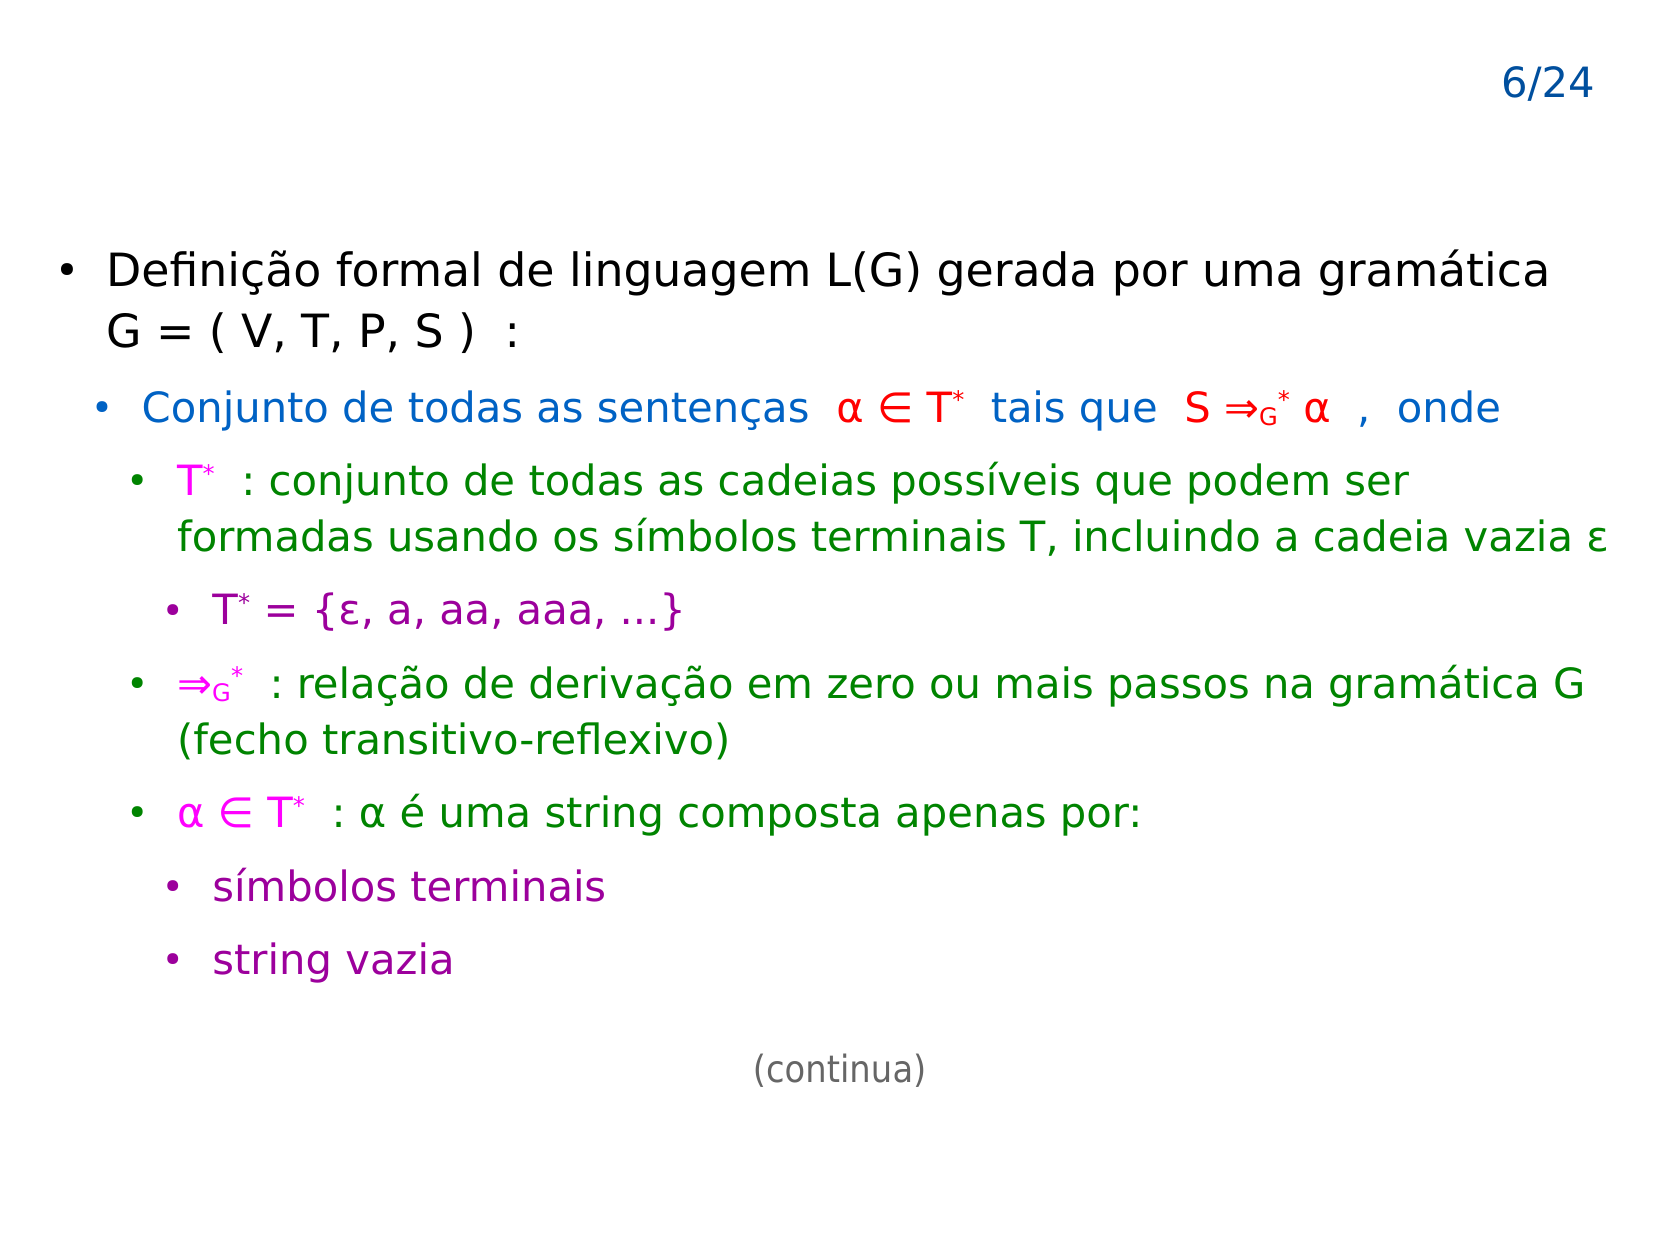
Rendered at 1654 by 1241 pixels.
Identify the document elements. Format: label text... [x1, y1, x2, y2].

list Definição formal de linguagem L(G) gerada por uma gramática G = ( V, T, P, S ) : Conjunto de todas as sentenças α ∈ T* tais que S ⇒G* α , onde T* : conjunto de todas as cadeias possíveis que podem ser formadas usando os símbolos terminais T, incluindo a cadeia vazia ε T* = {ε, a, aa, aaa, ...} ⇒G* : relação de derivação em zero ou mais passos na gramática G (fecho transitivo-reflexivo) α ∈ T* : α é uma string composta apenas por: símbolos terminais string vazia [59, 236, 1614, 1211]
text_box (continua) [738, 1040, 981, 1106]
